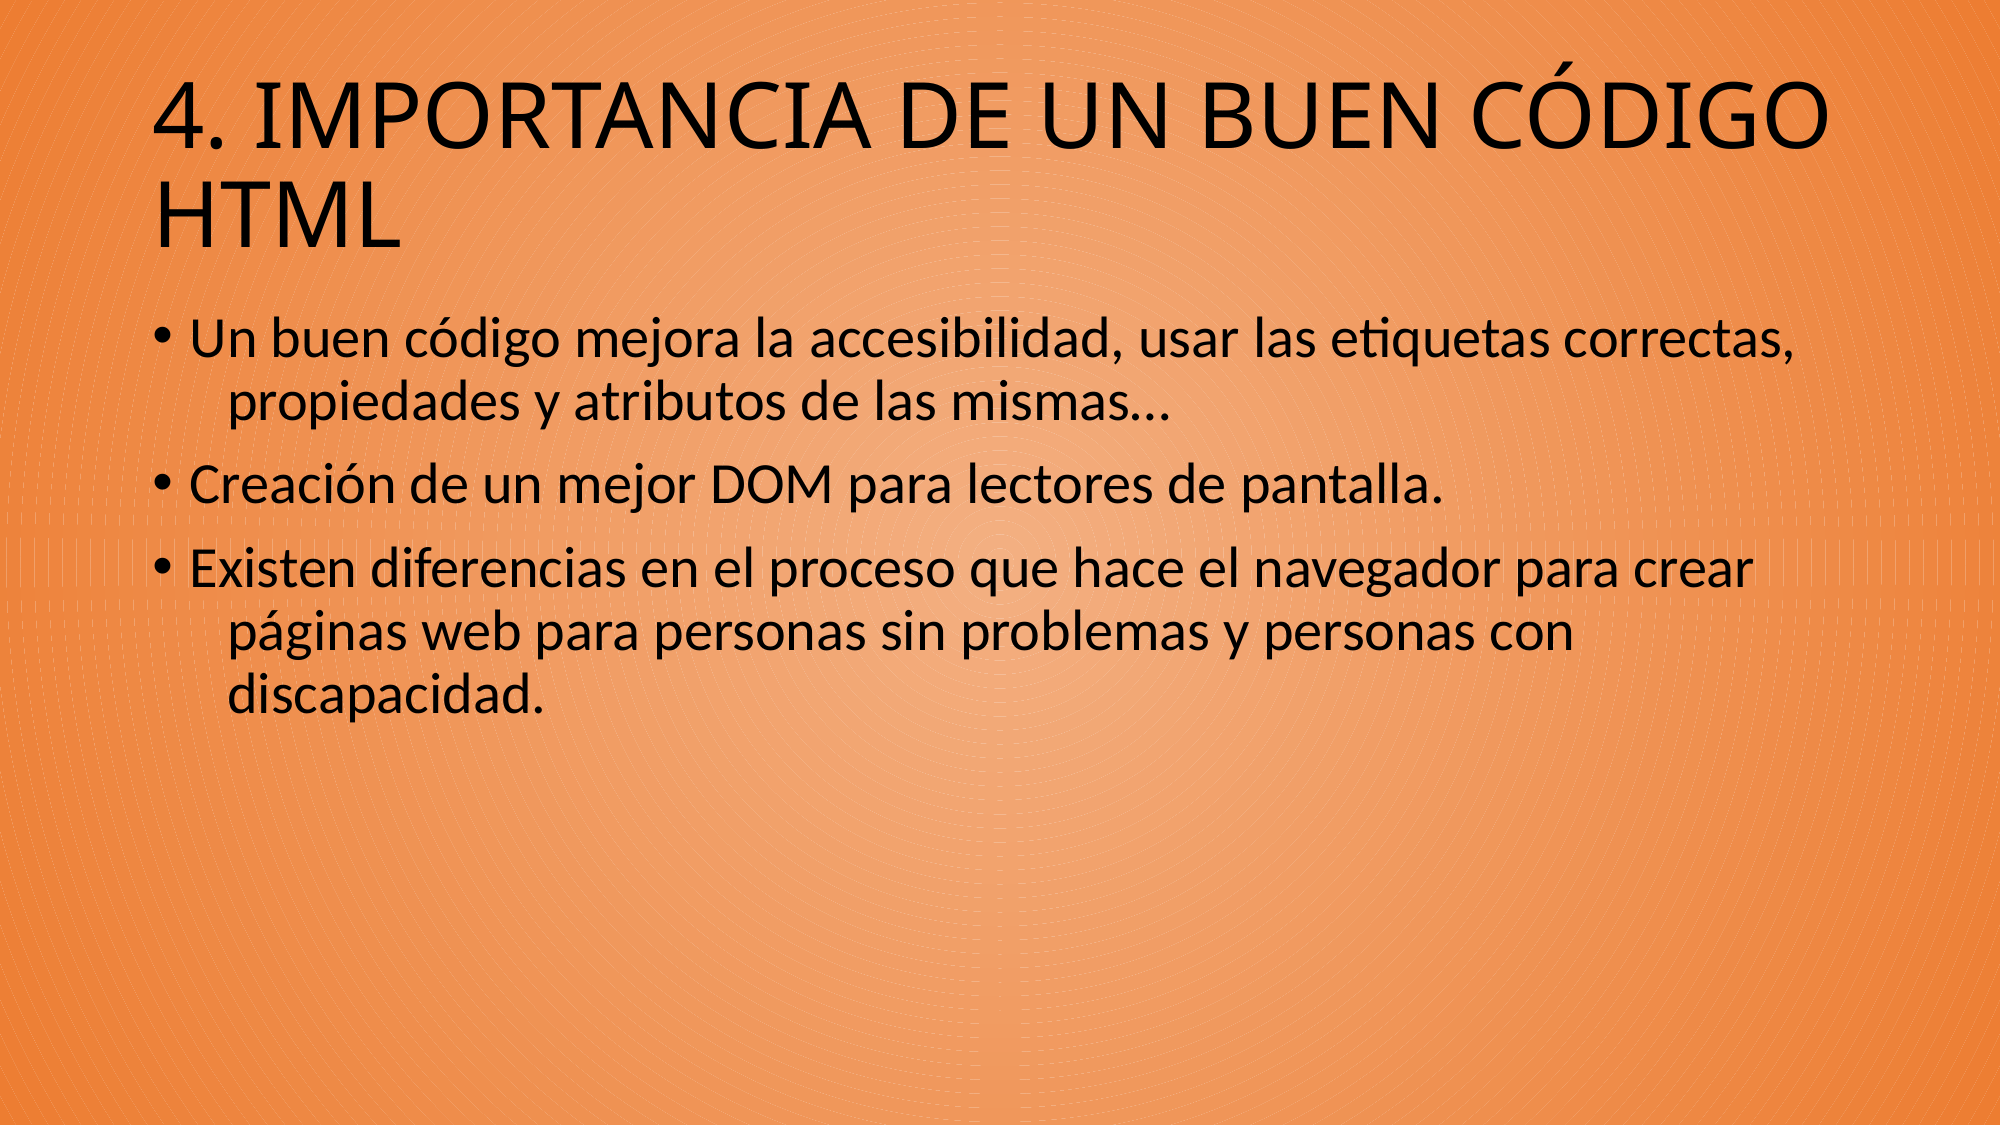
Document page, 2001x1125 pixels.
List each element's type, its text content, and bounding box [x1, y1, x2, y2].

list Un buen código mejora la accesibilidad, usar las etiquetas correctas, propiedades y atributos de las mismas… Creación de un mejor DOM para lectores de pantalla. Existen diferencias en el proceso que hace el navegador para crear páginas web para personas sin problemas y personas con discapacidad. [137, 299, 1863, 1014]
title 4. IMPORTANCIA DE UN BUEN CÓDIGO HTML [137, 59, 1863, 278]
